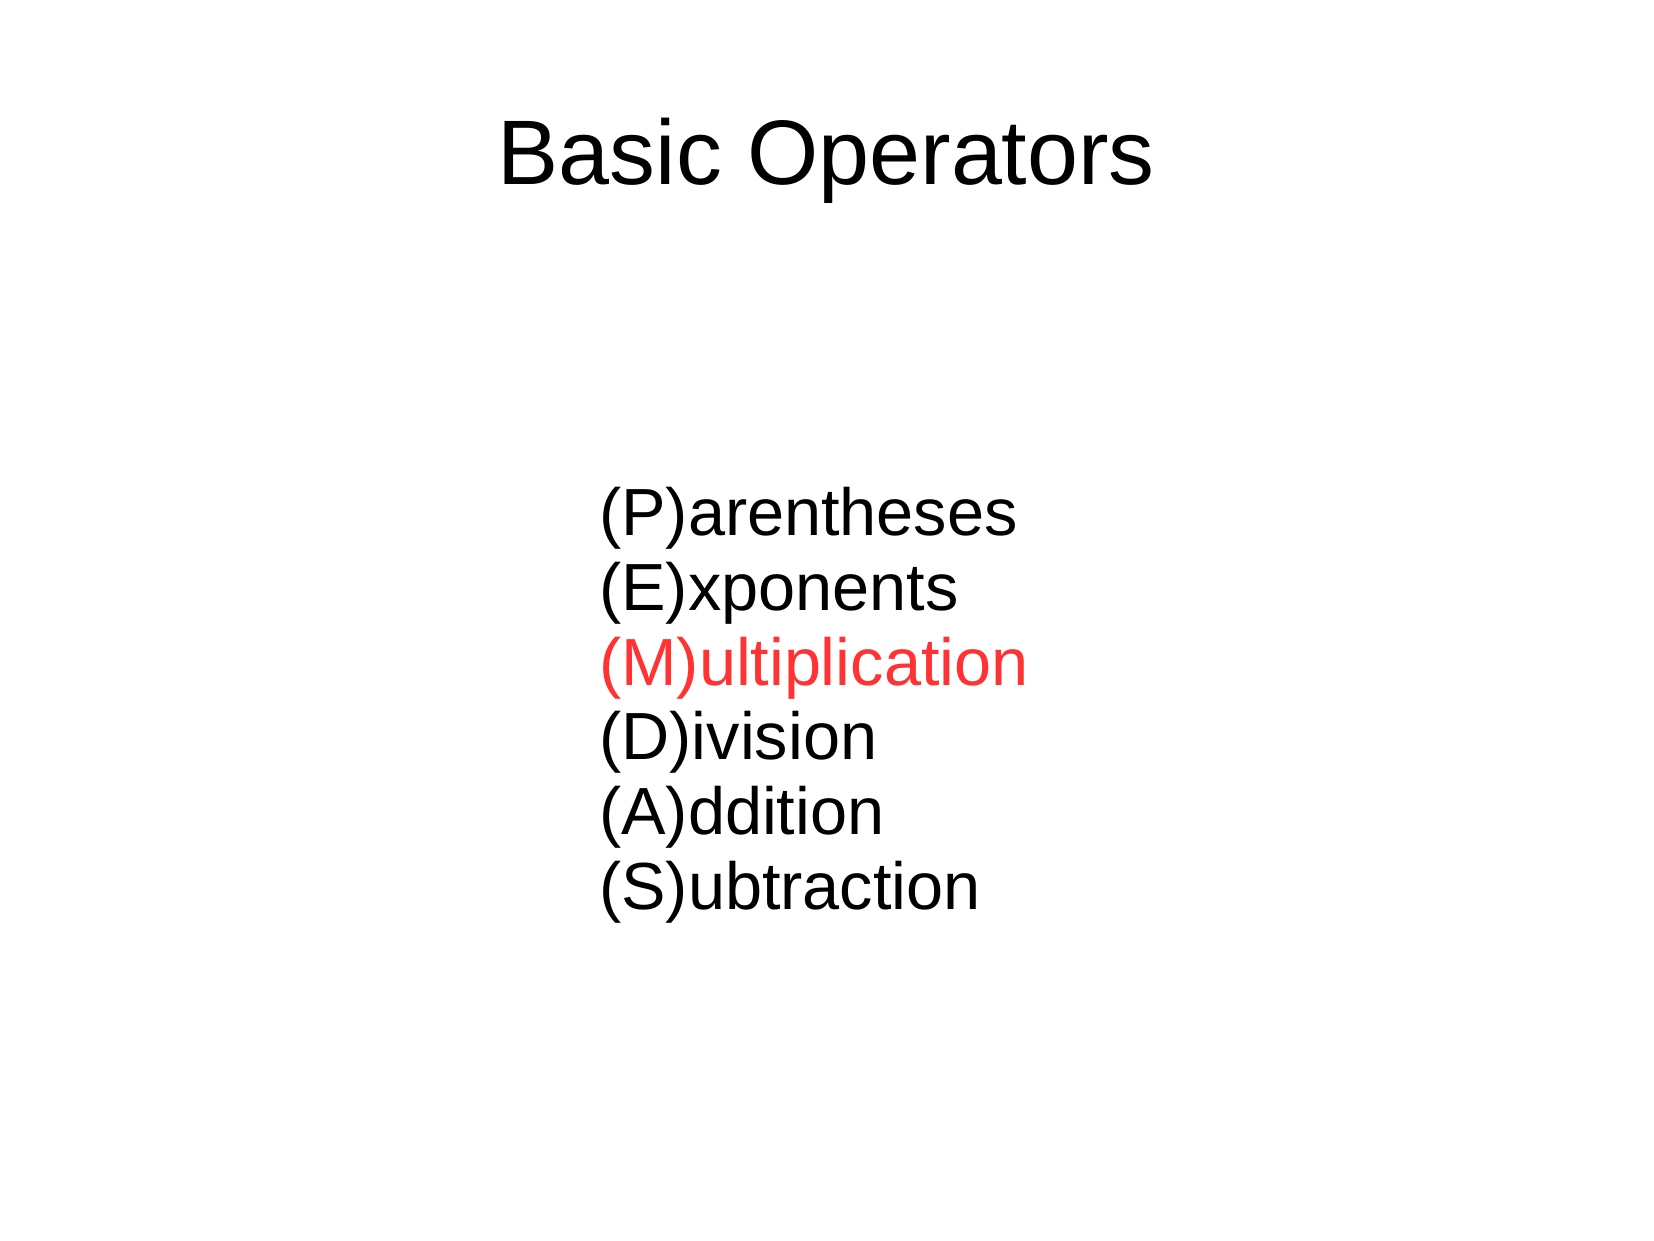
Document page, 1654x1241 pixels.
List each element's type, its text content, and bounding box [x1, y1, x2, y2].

title Basic Operators [82, 49, 1571, 250]
subtitle (P)arentheses (E)xponents (M)ultiplication (D)ivision (A)ddition (S)ubtraction [82, 250, 1571, 1149]
